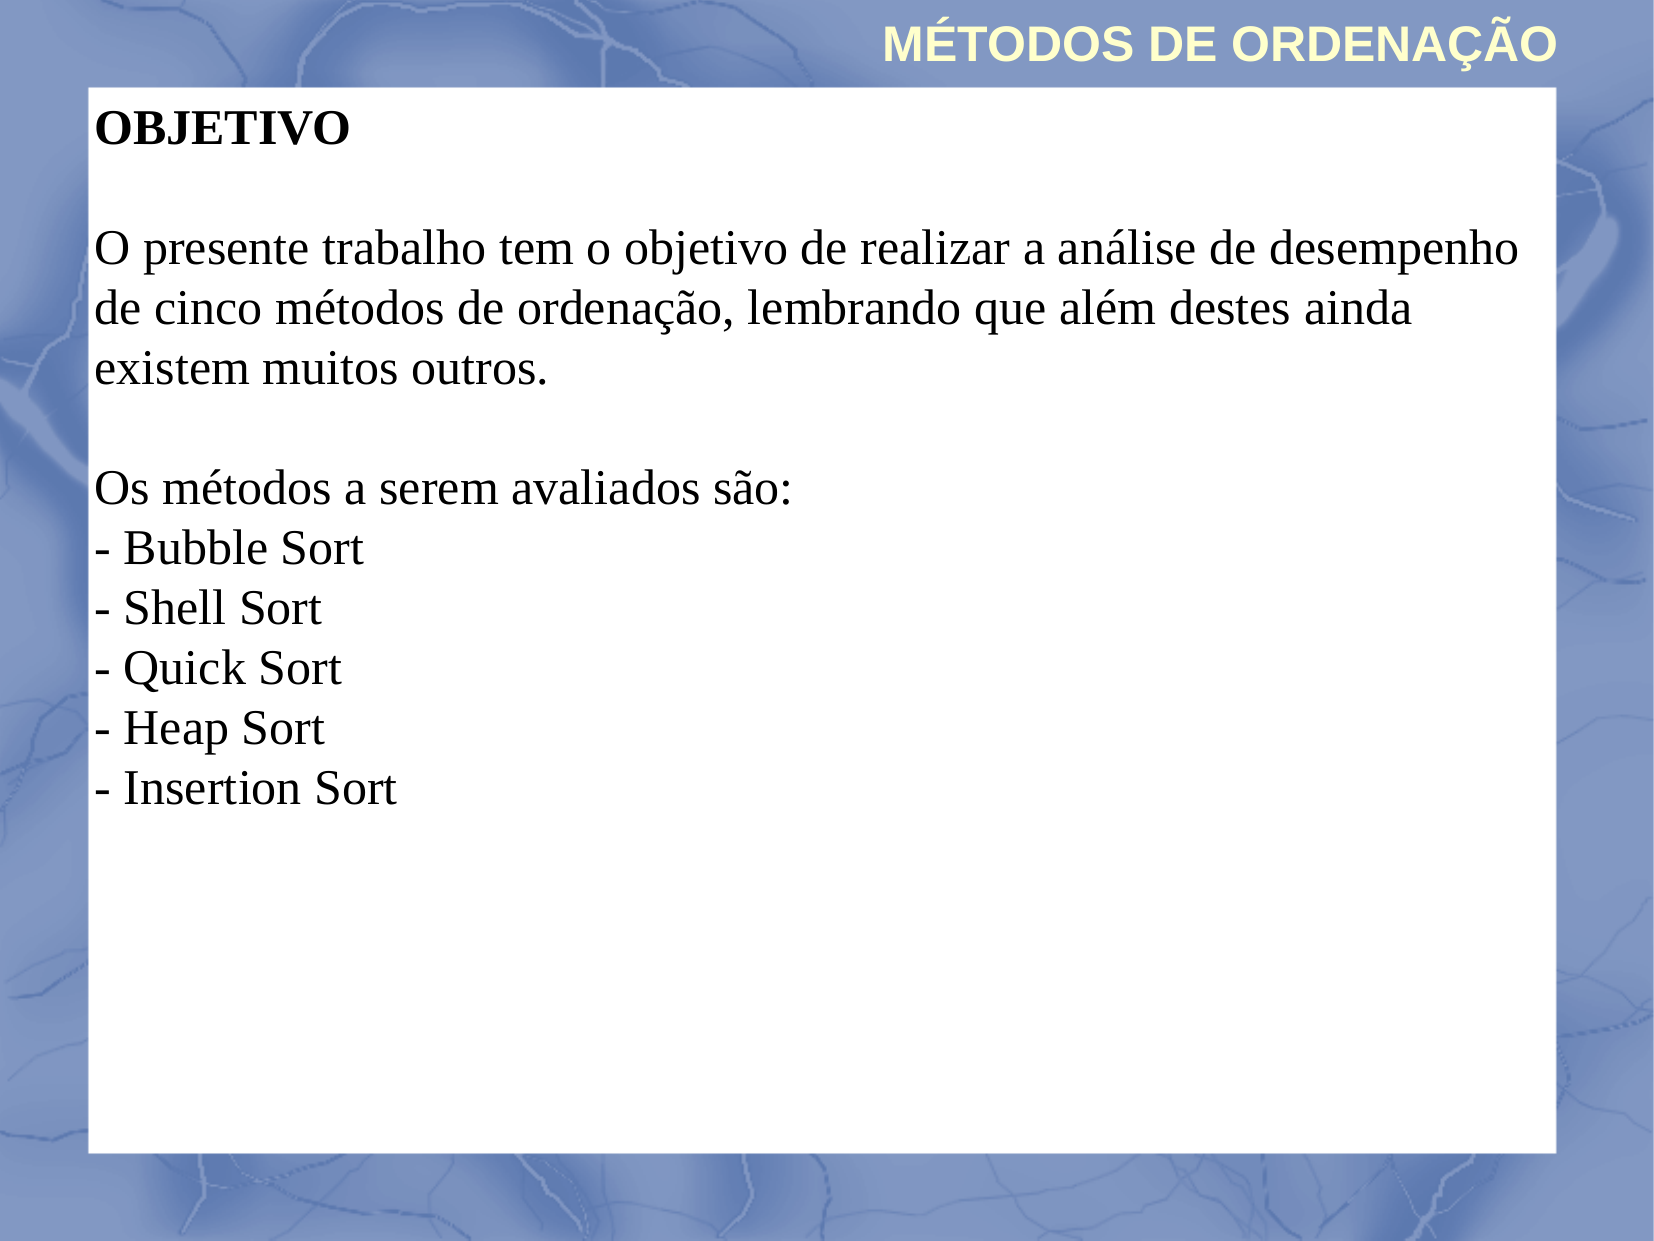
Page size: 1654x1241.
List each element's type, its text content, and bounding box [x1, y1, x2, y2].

text_box MÉTODOS DE ORDENAÇÃO [141, 0, 1559, 83]
picture [0, 0, 1654, 1241]
text_box OBJETIVO O presente trabalho tem o objetivo de realizar a análise de desempenho de cinco métodos de ordenação, lembrando que além destes ainda existem muitos outros. Os métodos a serem avaliados são: - Bubble Sort - Shell Sort - Quick Sort - Heap Sort - Insertion Sort [94, 94, 1548, 1146]
